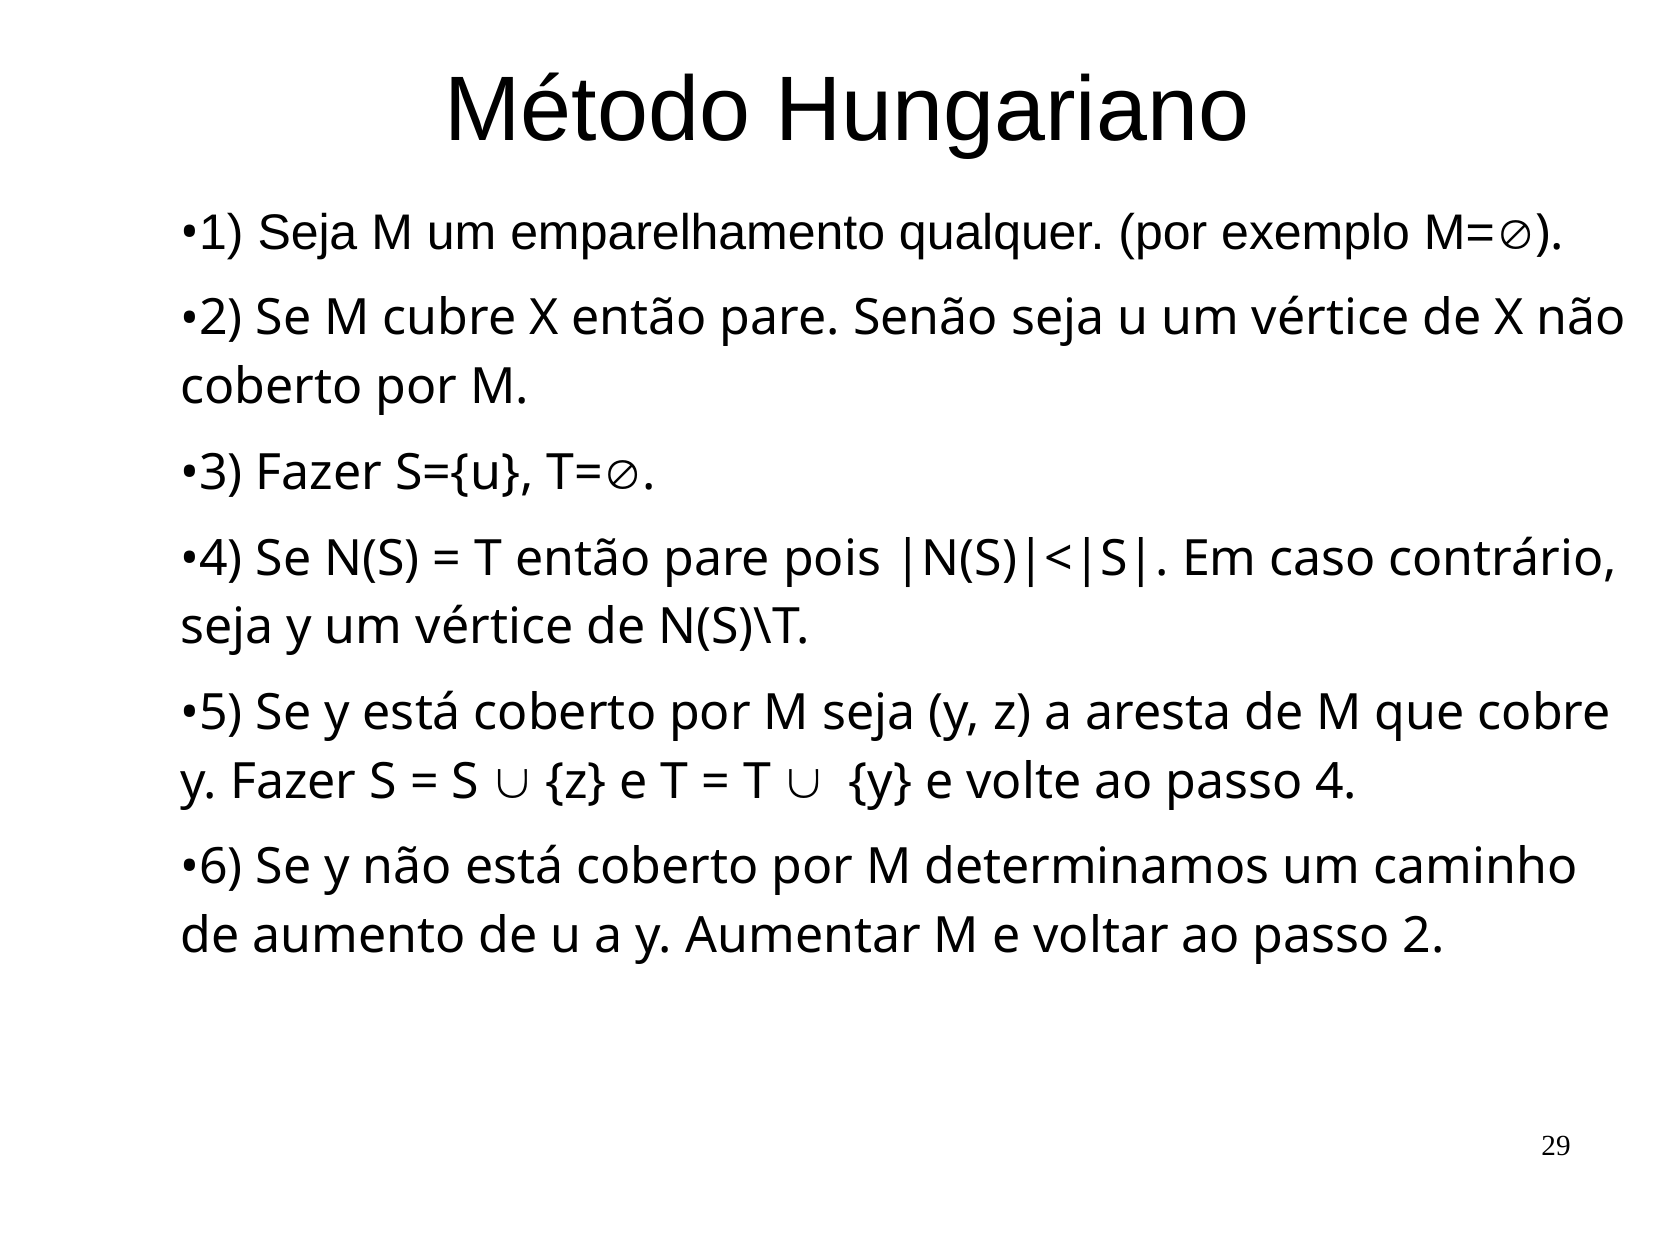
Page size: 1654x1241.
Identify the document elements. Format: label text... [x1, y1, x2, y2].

list 1) Seja M um emparelhamento qualquer. (por exemplo M=). 2) Se M cubre X então pare. Senão seja u um vértice de X não coberto por M. 3) Fazer S={u}, T=. 4) Se N(S) = T então pare pois |N(S)|<|S|. Em caso contrário, seja y um vértice de N(S)\T. 5) Se y está coberto por M seja (y, z) a aresta de M que cobre y. Fazer S = S  {z} e T = T {y} e volte ao passo 4. 6) Se y não está coberto por M determinamos um caminho de aumento de u a y. Aumentar M e voltar ao passo 2. [180, 195, 1628, 1161]
title Método Hungariano [261, 51, 1433, 165]
